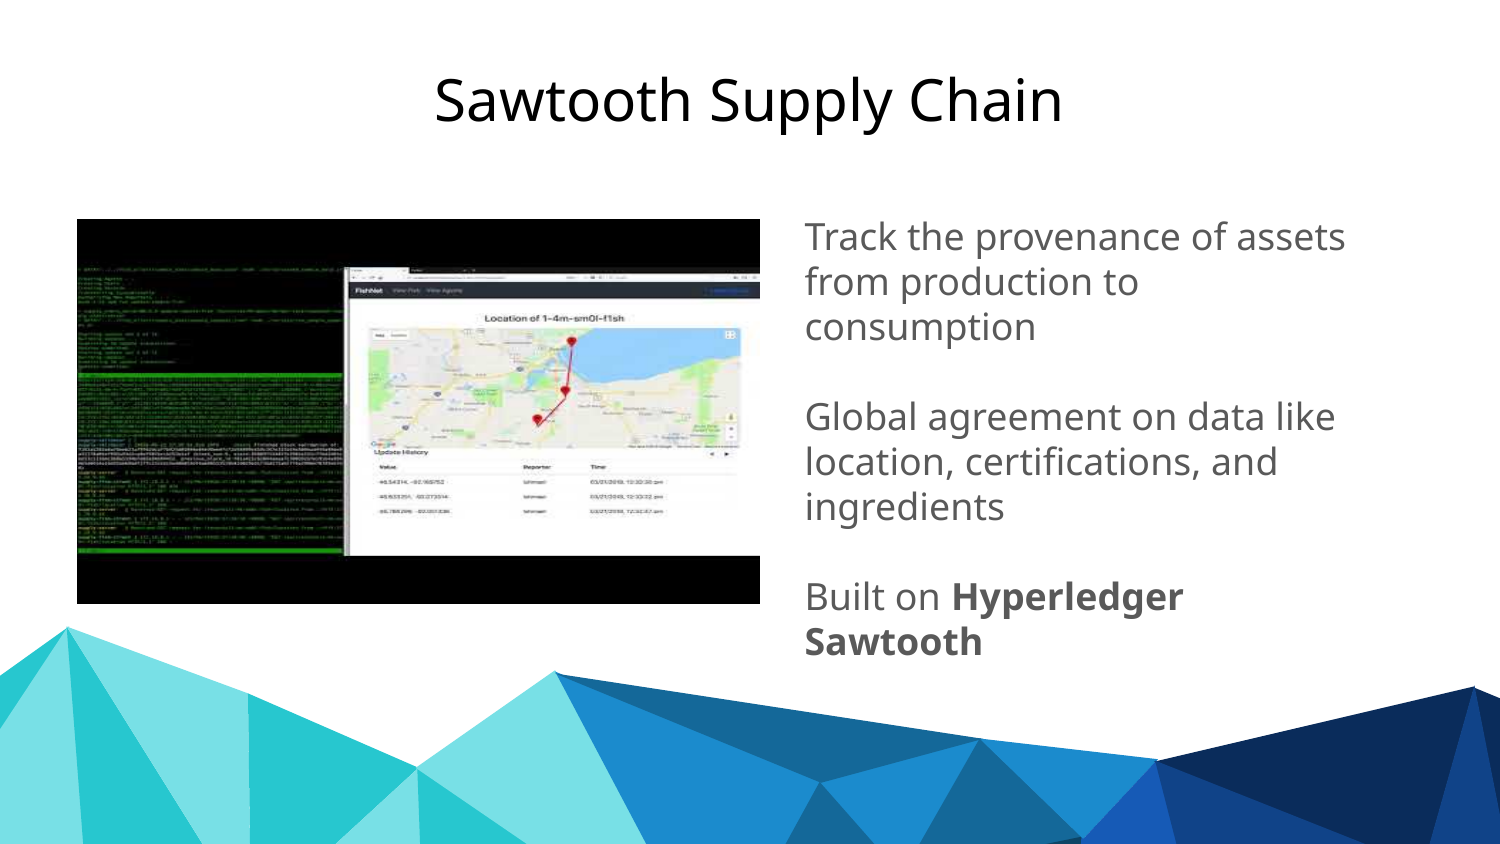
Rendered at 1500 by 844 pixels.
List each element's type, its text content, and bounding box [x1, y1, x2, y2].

title Sawtooth Supply Chain [51, 47, 1449, 142]
picture [77, 219, 760, 604]
list Track the provenance of assets from production to consumption Global agreement on data like location, certifications, and ingredients Built on Hyperledger Sawtooth [789, 198, 1374, 721]
text_box [0, 626, 1500, 844]
